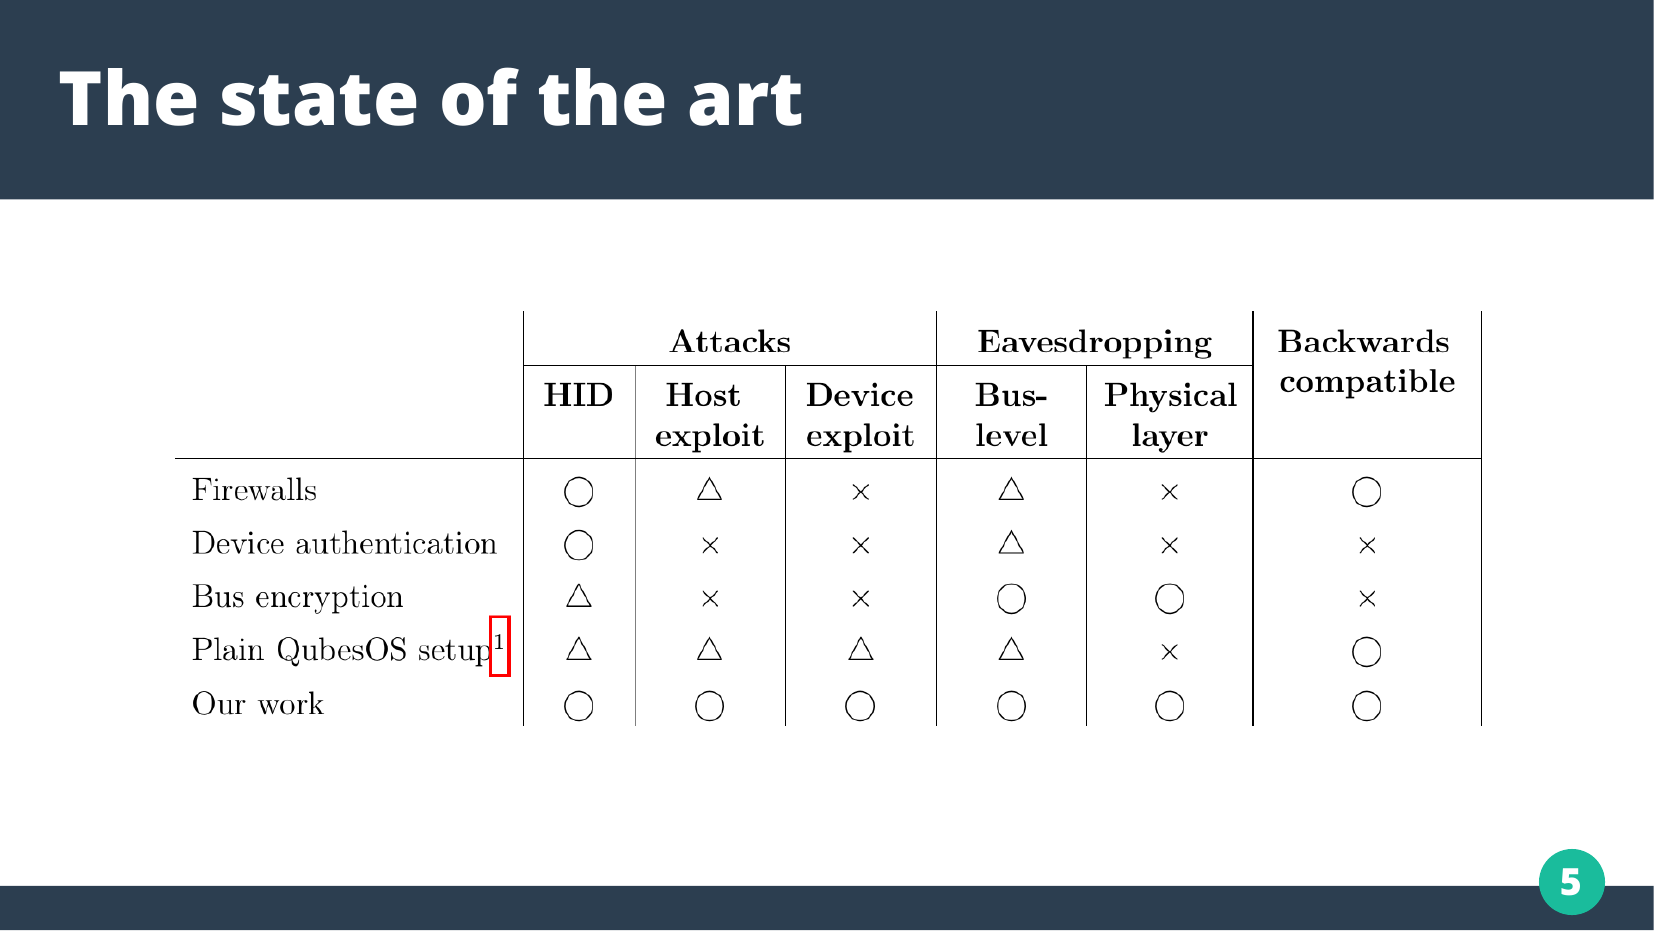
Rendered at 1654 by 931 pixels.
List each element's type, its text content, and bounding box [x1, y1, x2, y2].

picture [162, 284, 1491, 751]
title The state of the art [59, 37, 1595, 155]
